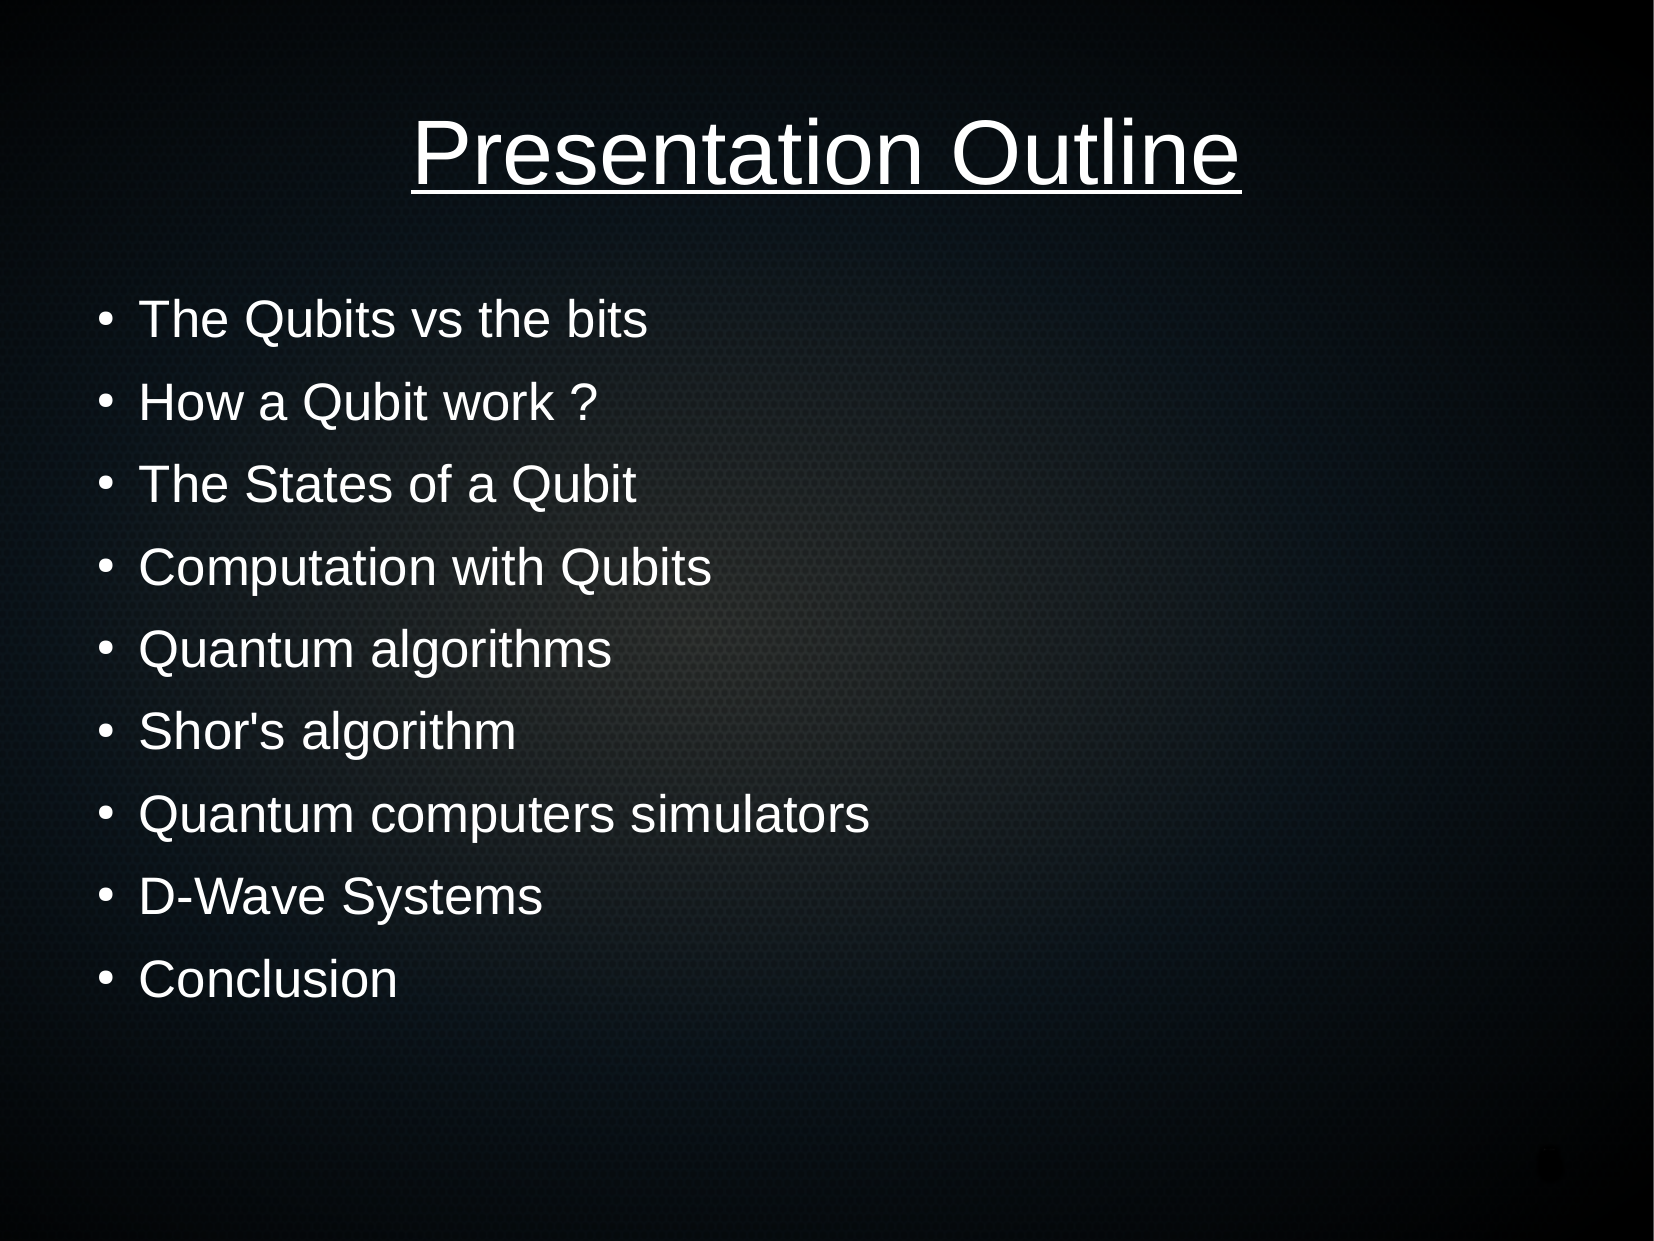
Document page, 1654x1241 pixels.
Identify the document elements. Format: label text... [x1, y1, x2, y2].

picture [0, 0, 1654, 1241]
list The Qubits vs the bits How a Qubit work ? The States of a Qubit Computation with Qubits Quantum algorithms Shor's algorithm Quantum computers simulators D-Wave Systems Conclusion [82, 290, 1571, 1010]
title Presentation Outline [82, 49, 1571, 257]
